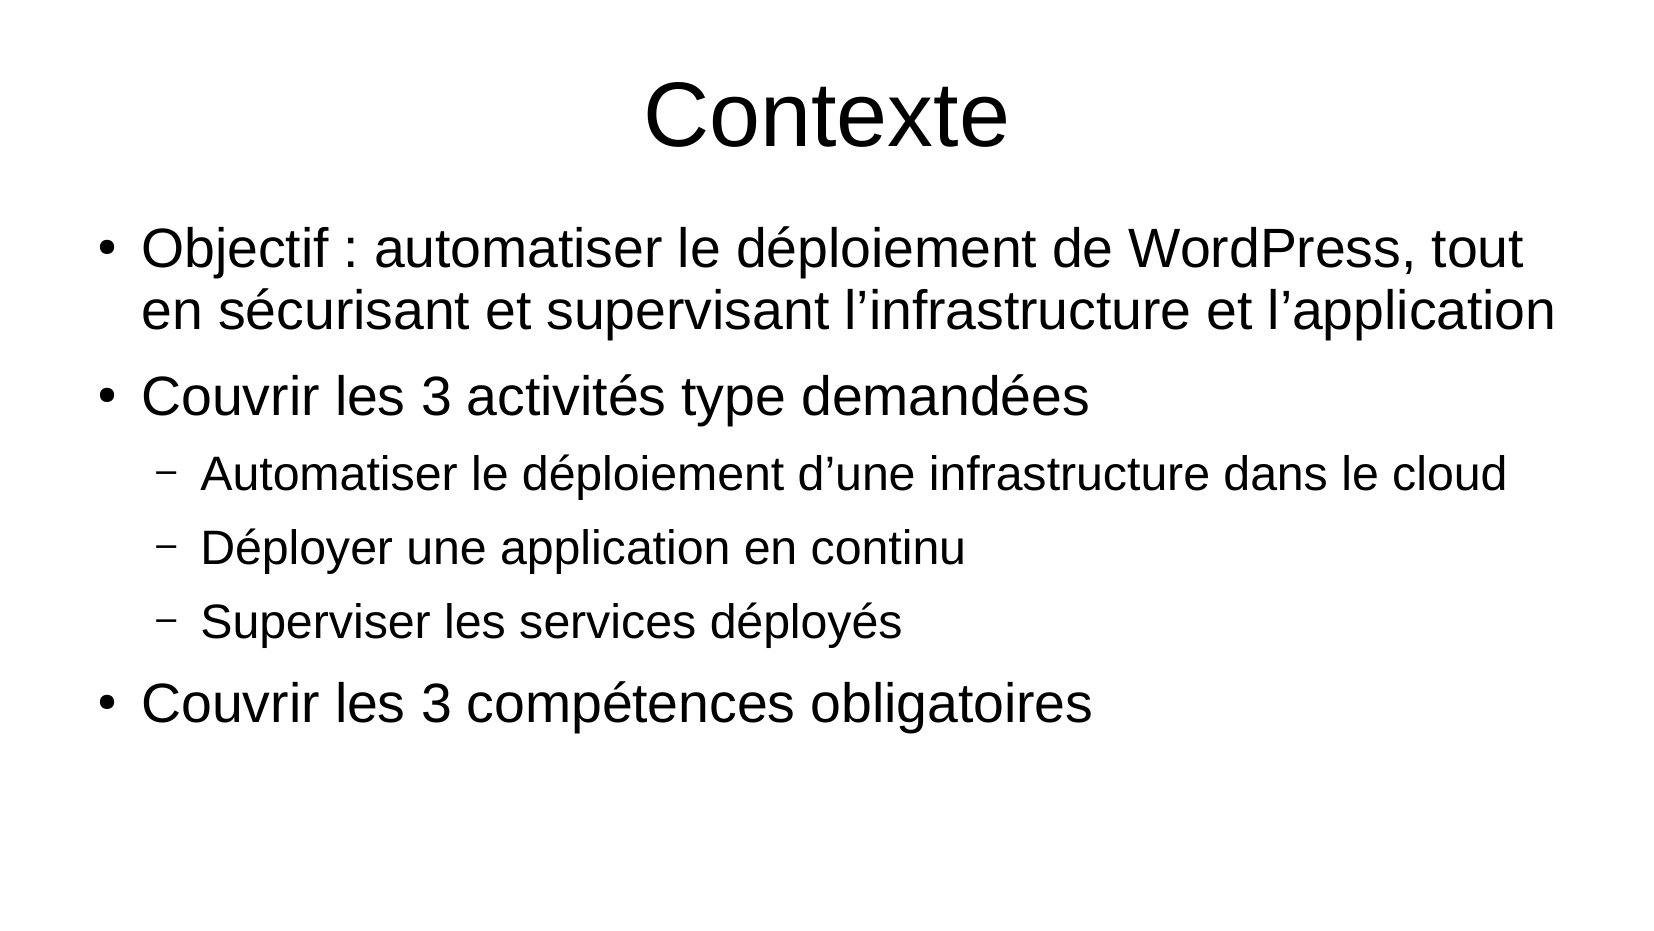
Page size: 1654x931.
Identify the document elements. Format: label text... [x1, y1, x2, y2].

list Objectif : automatiser le déploiement de WordPress, tout en sécurisant et supervisant l’infrastructure et l’application Couvrir les 3 activités type demandées Automatiser le déploiement d’une infrastructure dans le cloud Déployer une application en continu Superviser les services déployés Couvrir les 3 compétences obligatoires [82, 217, 1571, 758]
title Contexte [82, 37, 1571, 193]
